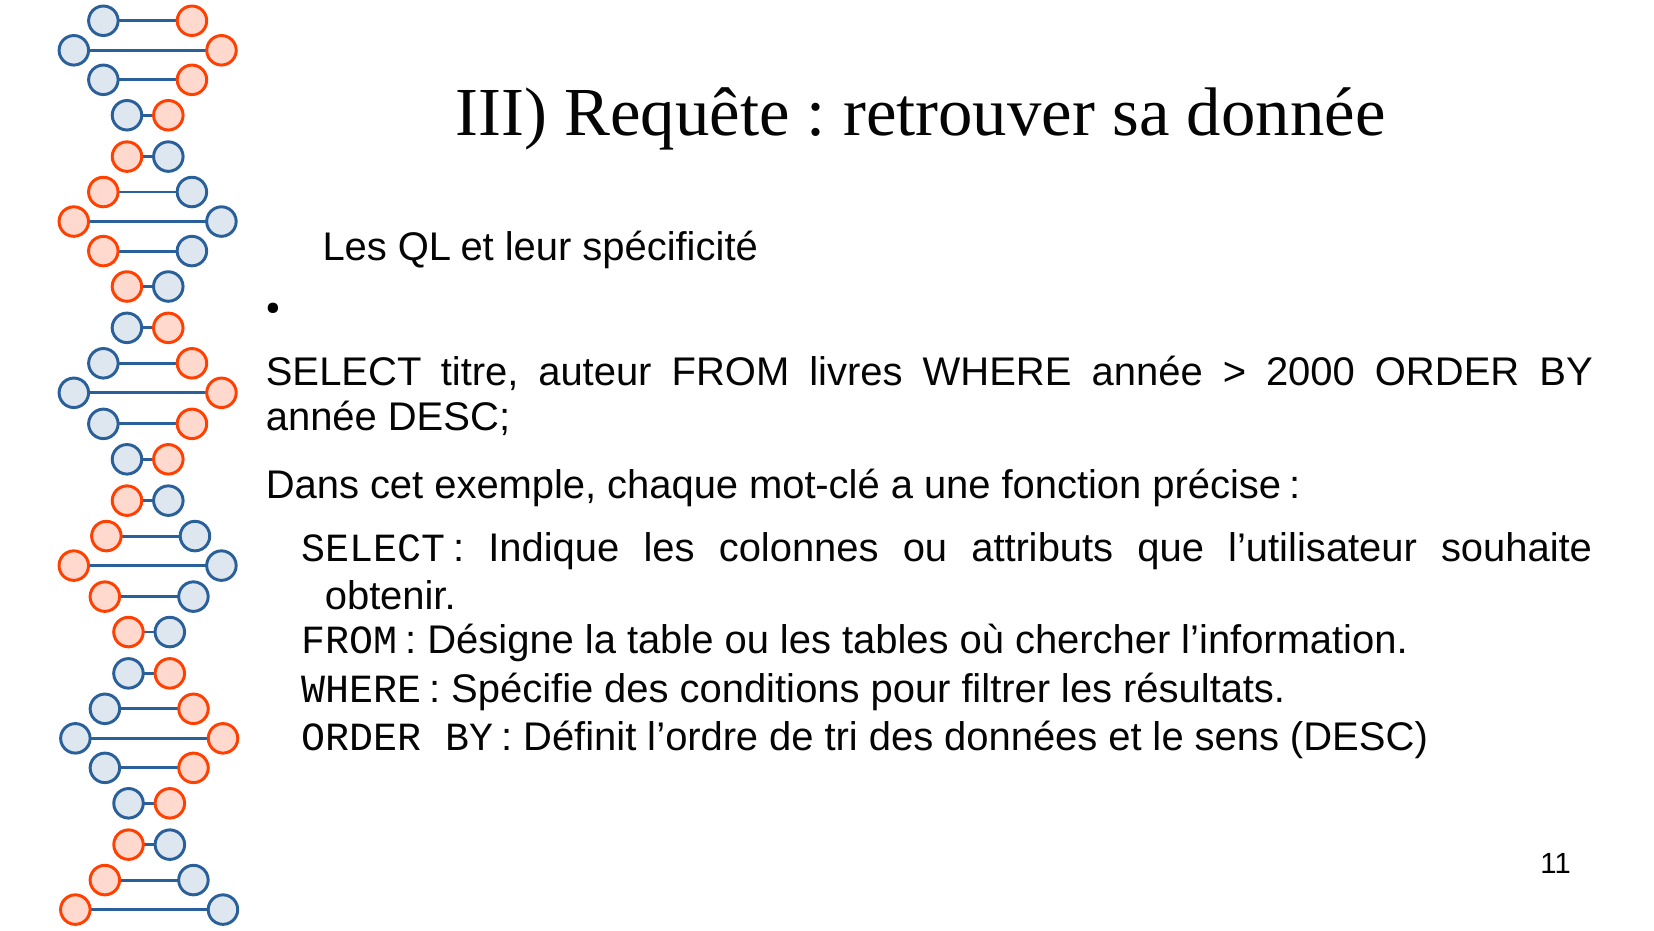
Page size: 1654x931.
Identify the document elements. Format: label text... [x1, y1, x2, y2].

title III) Requête : retrouver sa donnée [265, 35, 1595, 189]
list Les QL et leur spécificité SELECT titre, auteur FROM livres WHERE année > 2000 ORDER BY année DESC; Dans cet exemple, chaque mot-clé a une fonction précise : SELECT : Indique les colonnes ou attributs que l’utilisateur souhaite obtenir. FROM : Désigne la table ou les tables où chercher l’information. WHERE : Spécifie des conditions pour filtrer les résultats. ORDER BY : Définit l’ordre de tri des données et le sens (DESC) [265, 224, 1595, 764]
